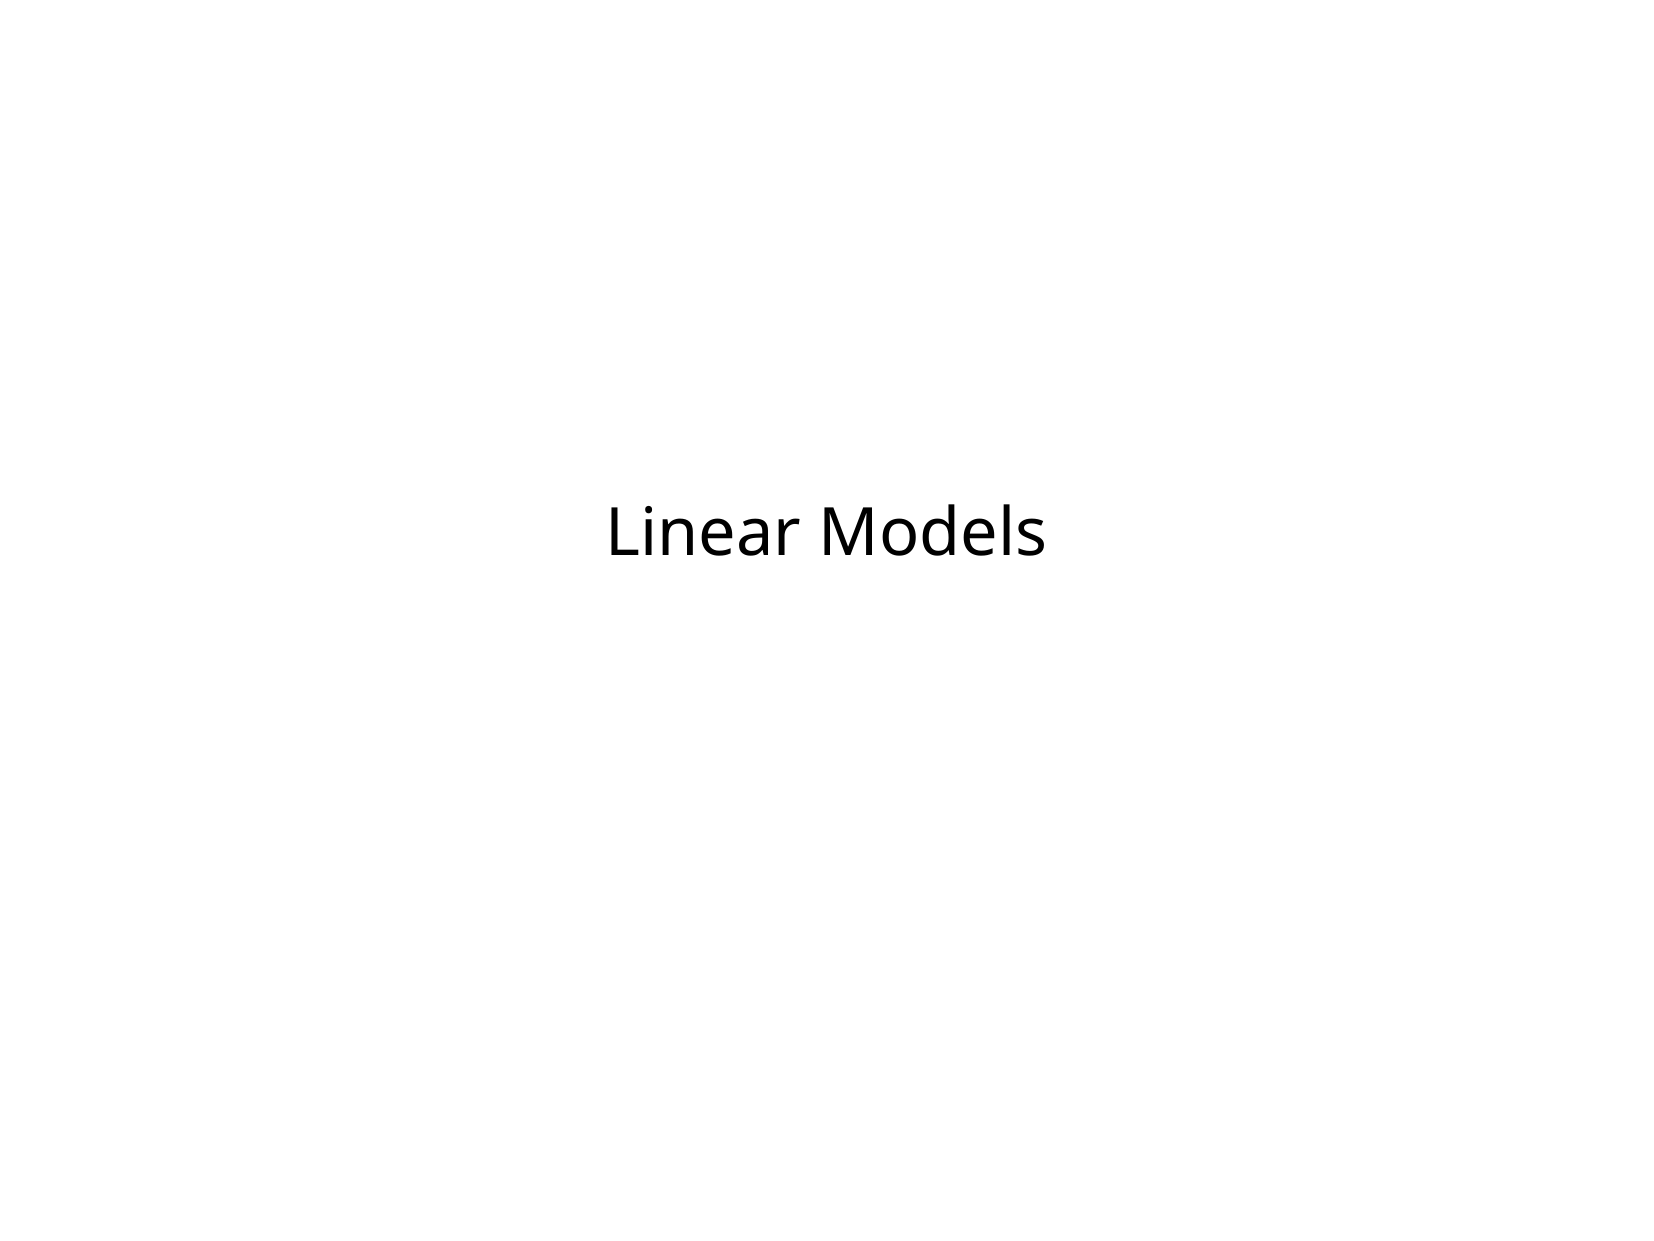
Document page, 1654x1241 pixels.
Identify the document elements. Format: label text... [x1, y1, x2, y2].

subtitle Linear Models [82, 49, 1571, 1010]
